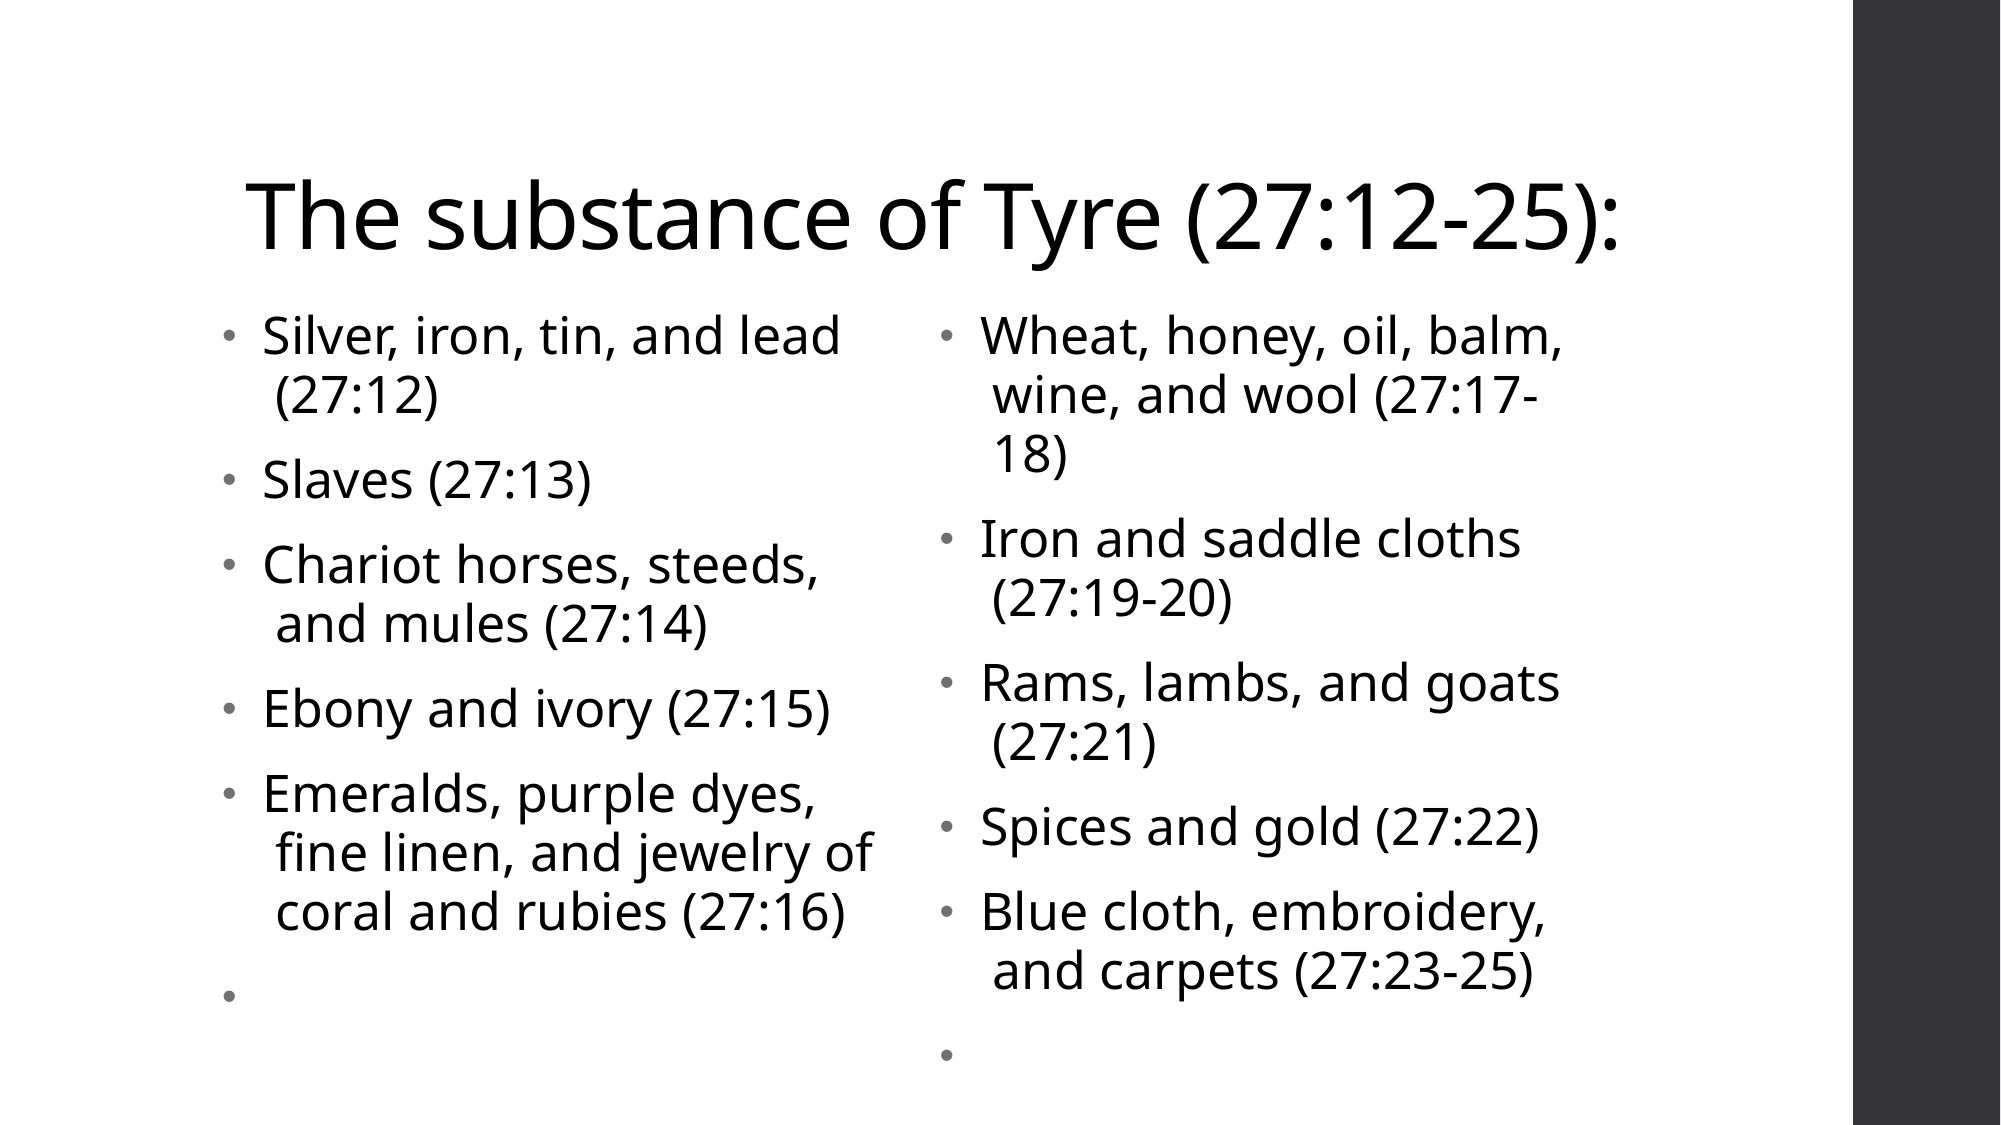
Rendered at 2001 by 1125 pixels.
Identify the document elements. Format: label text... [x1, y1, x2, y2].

list Wheat, honey, oil, balm, wine, and wool (27:17-18) Iron and saddle cloths (27:19-20) Rams, lambs, and goats (27:21) Spices and gold (27:22) Blue cloth, embroidery, and carpets (27:23-25) [924, 299, 1617, 1014]
title The substance of Tyre (27:12-25): [206, 60, 1797, 278]
list Silver, iron, tin, and lead (27:12) Slaves (27:13) Chariot horses, steeds, and mules (27:14) Ebony and ivory (27:15) Emeralds, purple dyes, fine linen, and jewelry of coral and rubies (27:16) [207, 299, 900, 1014]
